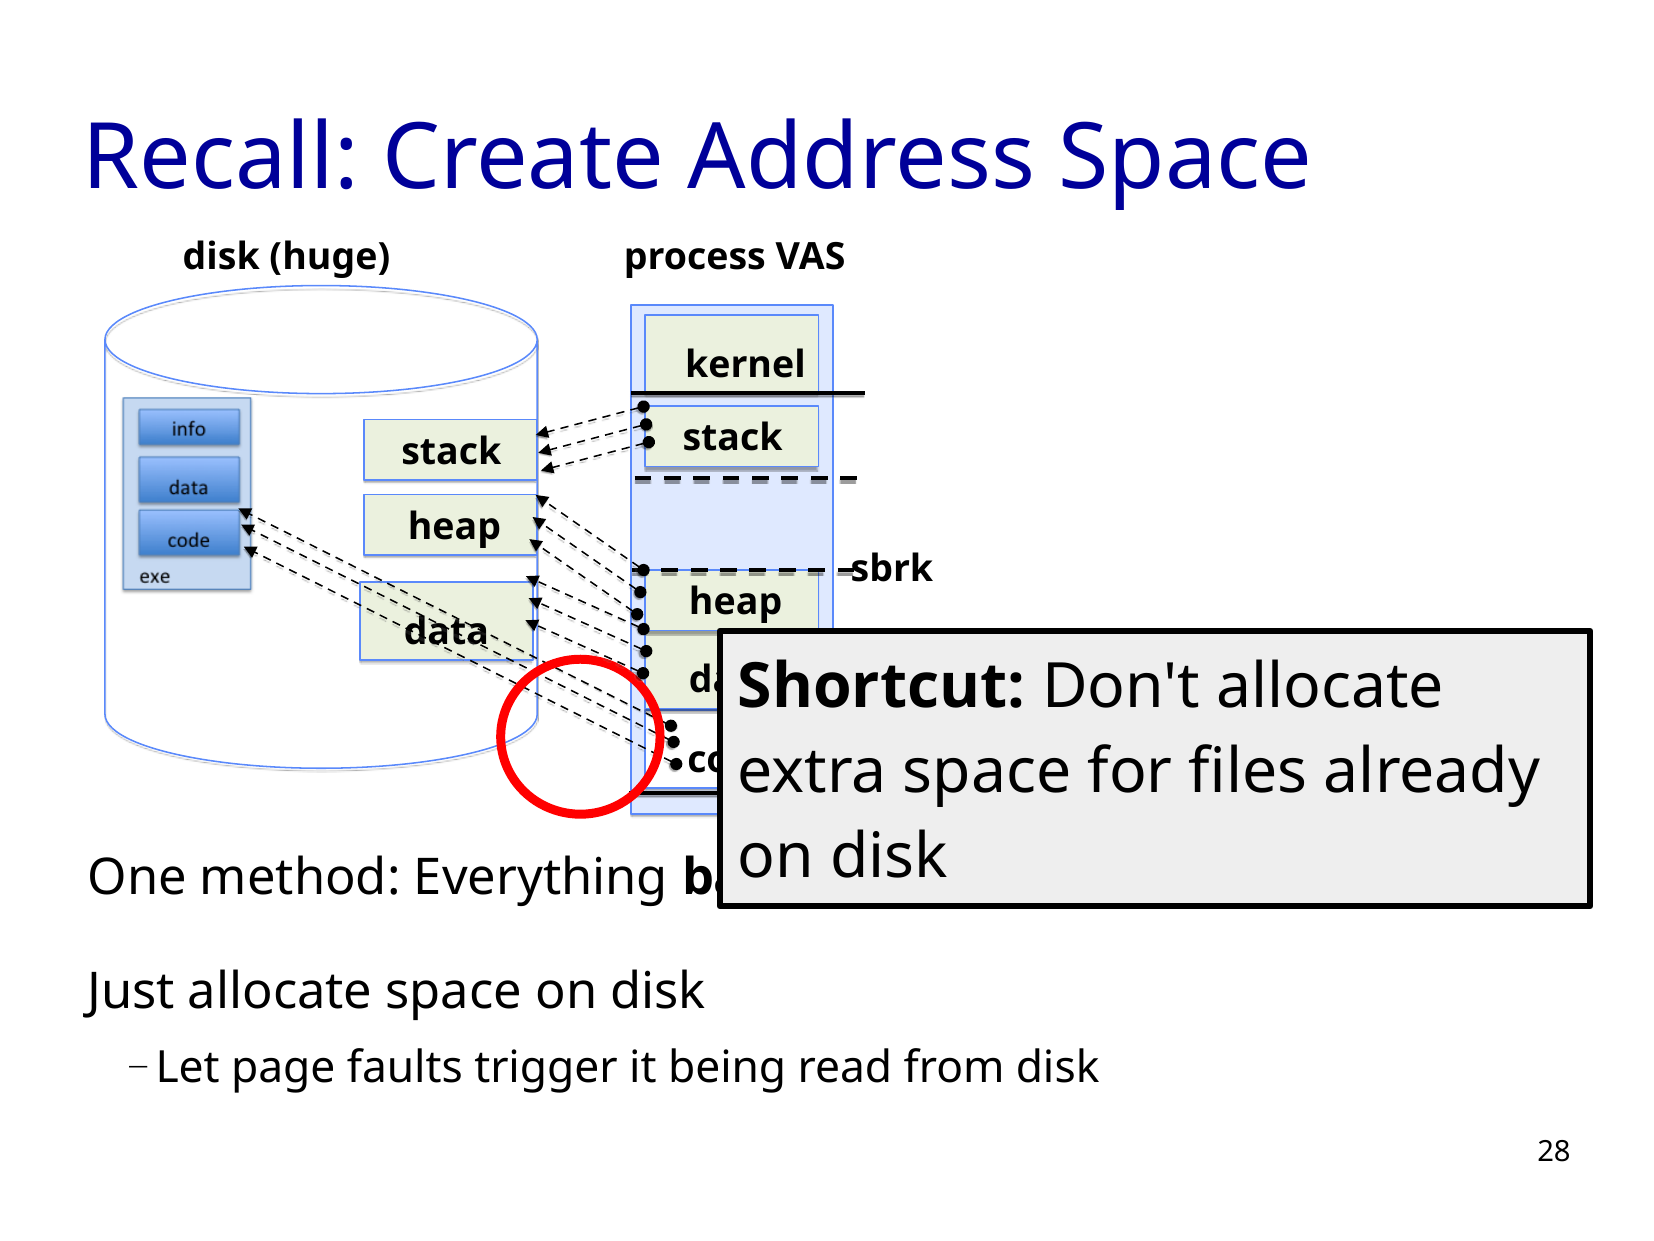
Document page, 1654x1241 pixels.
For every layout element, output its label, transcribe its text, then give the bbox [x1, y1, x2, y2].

text_box stack [667, 406, 798, 466]
text_box heap [393, 494, 517, 555]
text_box [630, 798, 717, 815]
text_box [630, 683, 655, 790]
text_box data [389, 599, 505, 660]
text_box [359, 581, 534, 661]
text_box Shortcut: Don't allocate extra space for files already on disk [720, 630, 1591, 796]
title Recall: Create Address Space [82, 49, 1571, 257]
text_box sbrk [835, 537, 949, 597]
text_box [630, 305, 834, 391]
text_box code [672, 727, 717, 788]
text_box [517, 419, 538, 480]
text_box kernel [670, 332, 821, 391]
text_box [363, 494, 393, 555]
text_box [517, 494, 538, 555]
text_box [630, 392, 834, 727]
text_box data [674, 648, 717, 708]
text_box heap [674, 569, 798, 630]
text_box process VAS [609, 224, 861, 285]
list One method: Everything backed by disk Just allocate space on disk Let page faults trigger it being read from disk [60, 840, 1571, 1096]
text_box stack [386, 419, 517, 480]
text_box [665, 730, 672, 738]
text_box [645, 741, 717, 791]
text_box [363, 419, 386, 480]
picture [119, 395, 256, 596]
text_box disk (huge) [167, 224, 406, 285]
